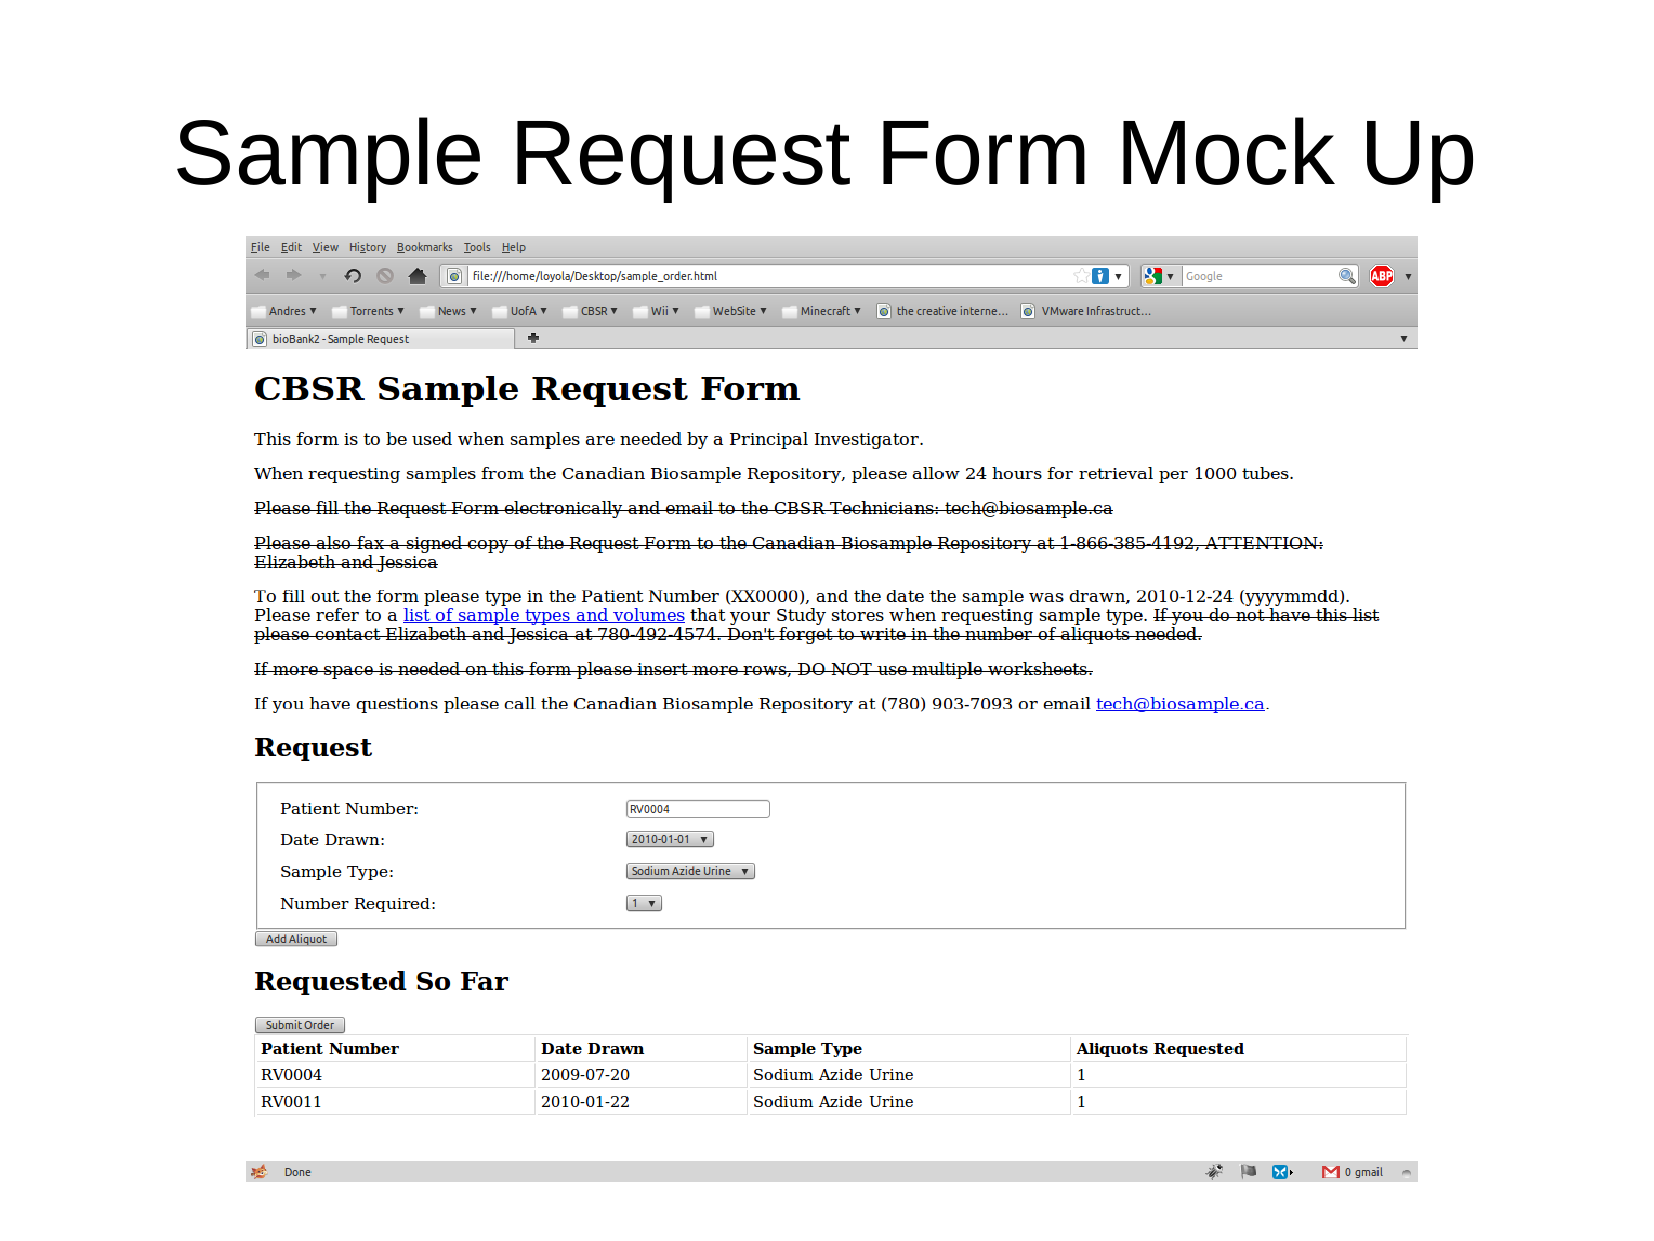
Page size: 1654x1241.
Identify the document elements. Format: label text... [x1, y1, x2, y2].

picture [246, 236, 1418, 1182]
title Sample Request Form Mock Up [82, 56, 1571, 250]
